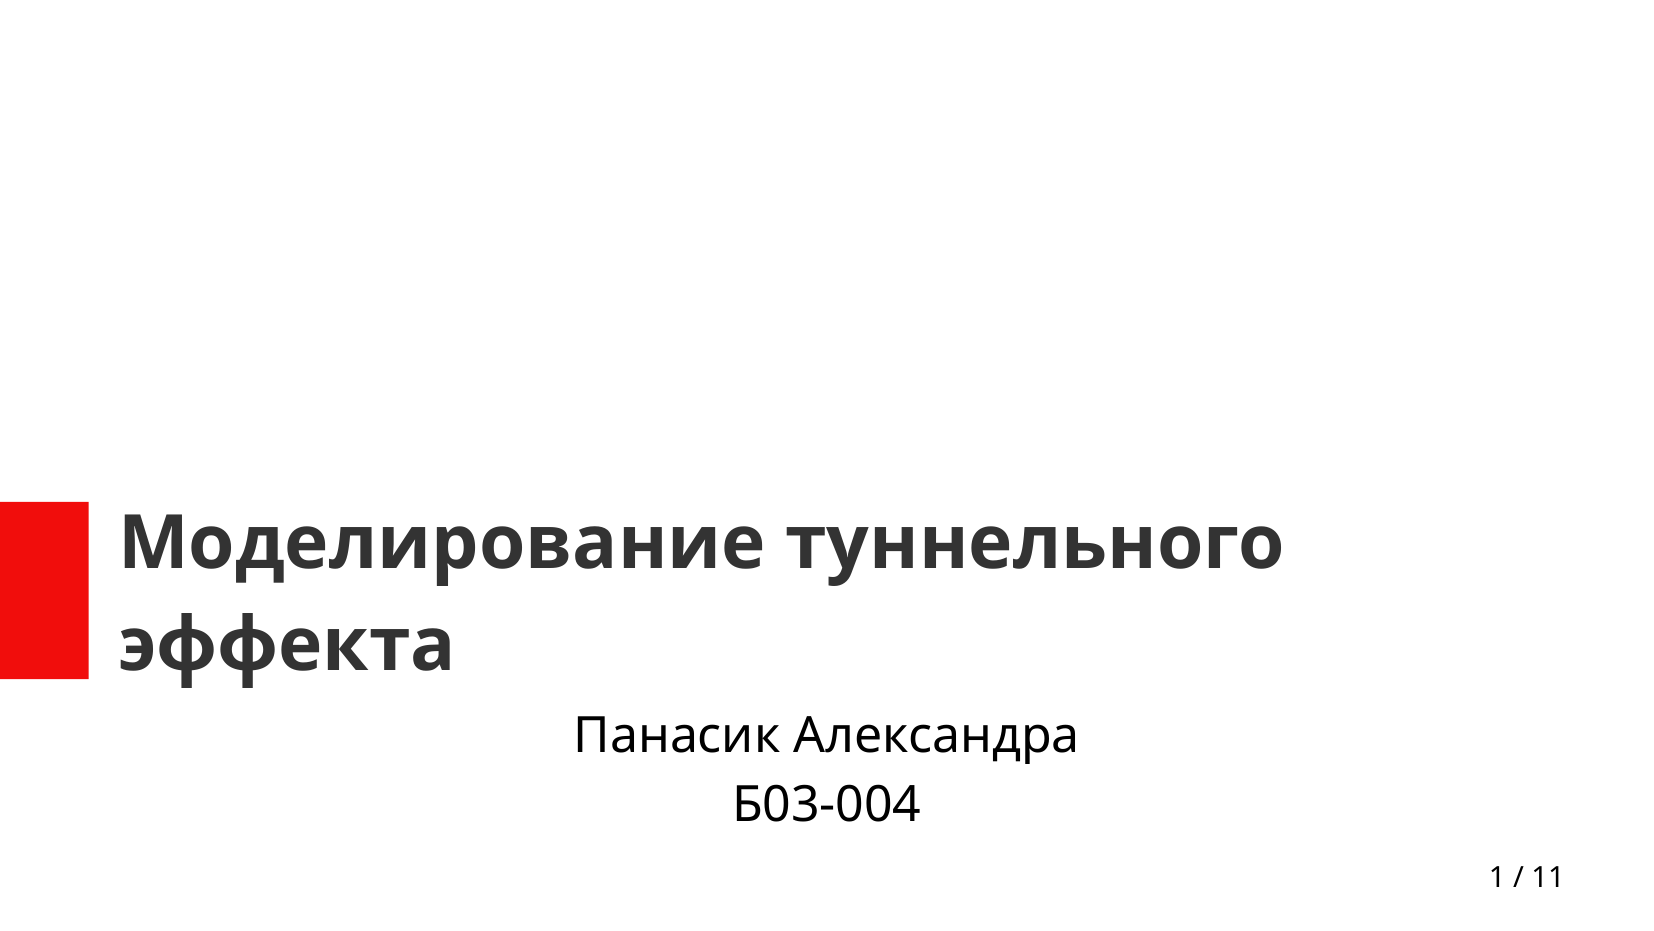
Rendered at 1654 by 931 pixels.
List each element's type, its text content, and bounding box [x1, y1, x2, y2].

subtitle Панасик Александра Б03-004 [118, 699, 1536, 837]
title Моделирование туннельного эффекта [118, 488, 1536, 693]
